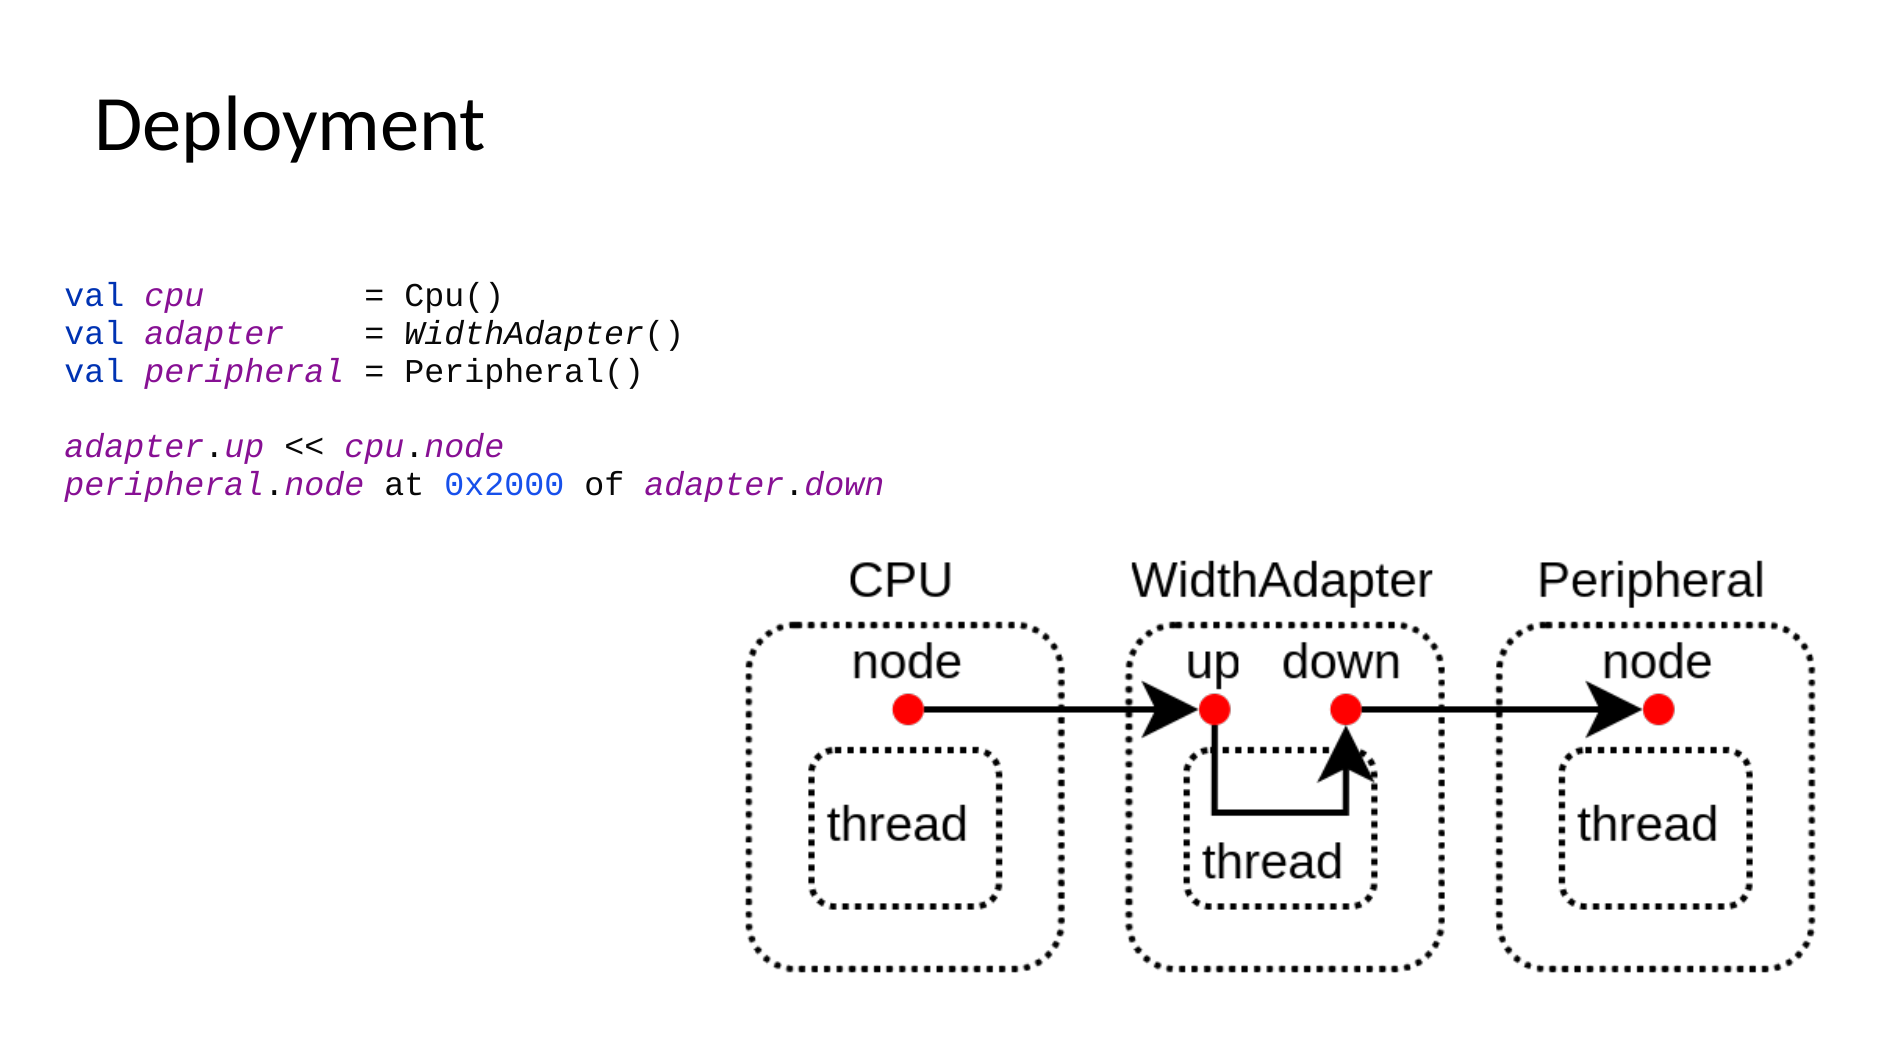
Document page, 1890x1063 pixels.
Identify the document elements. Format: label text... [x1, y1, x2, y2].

title Deployment [94, 42, 1796, 220]
picture [657, 472, 1890, 1035]
text_box val cpu = Cpu() val adapter = WidthAdapter() val peripheral = Peripheral() adapter.up << cpu.node peripheral.node at 0x2000 of adapter.down [49, 271, 1004, 627]
